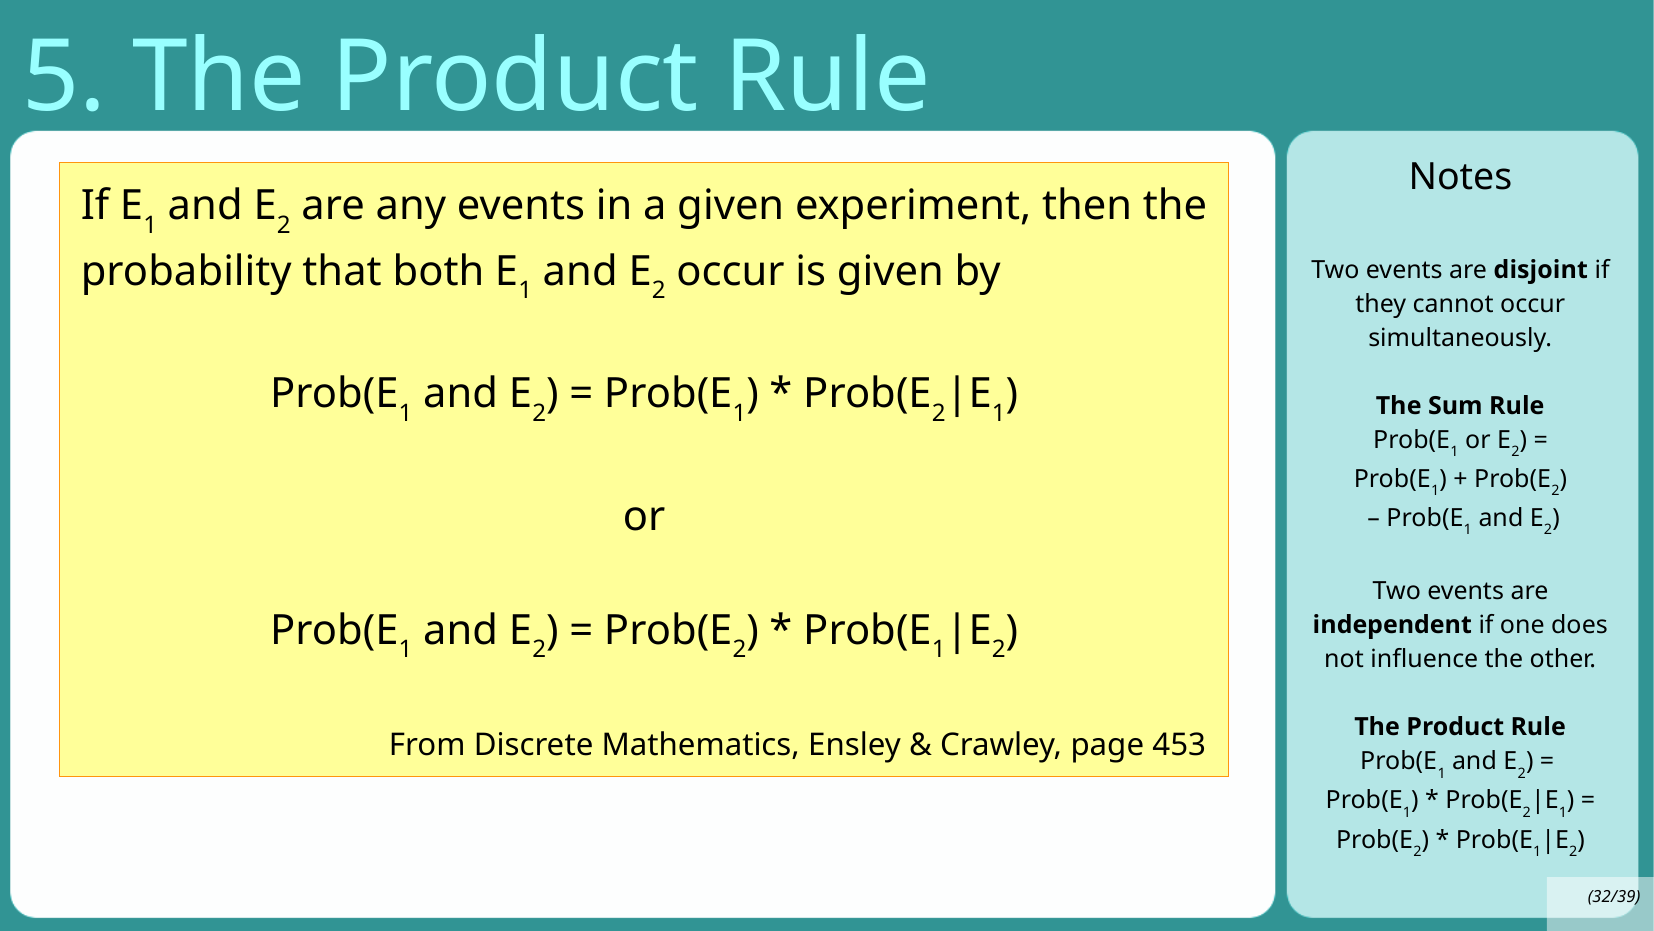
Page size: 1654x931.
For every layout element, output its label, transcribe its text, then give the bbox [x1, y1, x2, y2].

text_box Notes Two events are disjoint if they cannot occur simultaneously. The Sum Rule Prob(E1 or E2) = Prob(E1) + Prob(E2) – Prob(E1 and E2) Two events are independent if one does not influence the other. The Product Rule Prob(E1 and E2) = Prob(E1) * Prob(E2|E1) = Prob(E2) * Prob(E1|E2) [1290, 141, 1631, 754]
text_box (<number>/39) [1546, 877, 1654, 931]
picture [0, 0, 1654, 931]
text_box If E1 and E2 are any events in a given experiment, then the probability that both E1 and E2 occur is given by Prob(E1 and E2) = Prob(E1) * Prob(E2|E1) or Prob(E1 and E2) = Prob(E2) * Prob(E1|E2) From Discrete Mathematics, Ensley & Crawley, page 453 [59, 162, 1229, 687]
title 5. The Product Rule [22, 13, 1511, 130]
